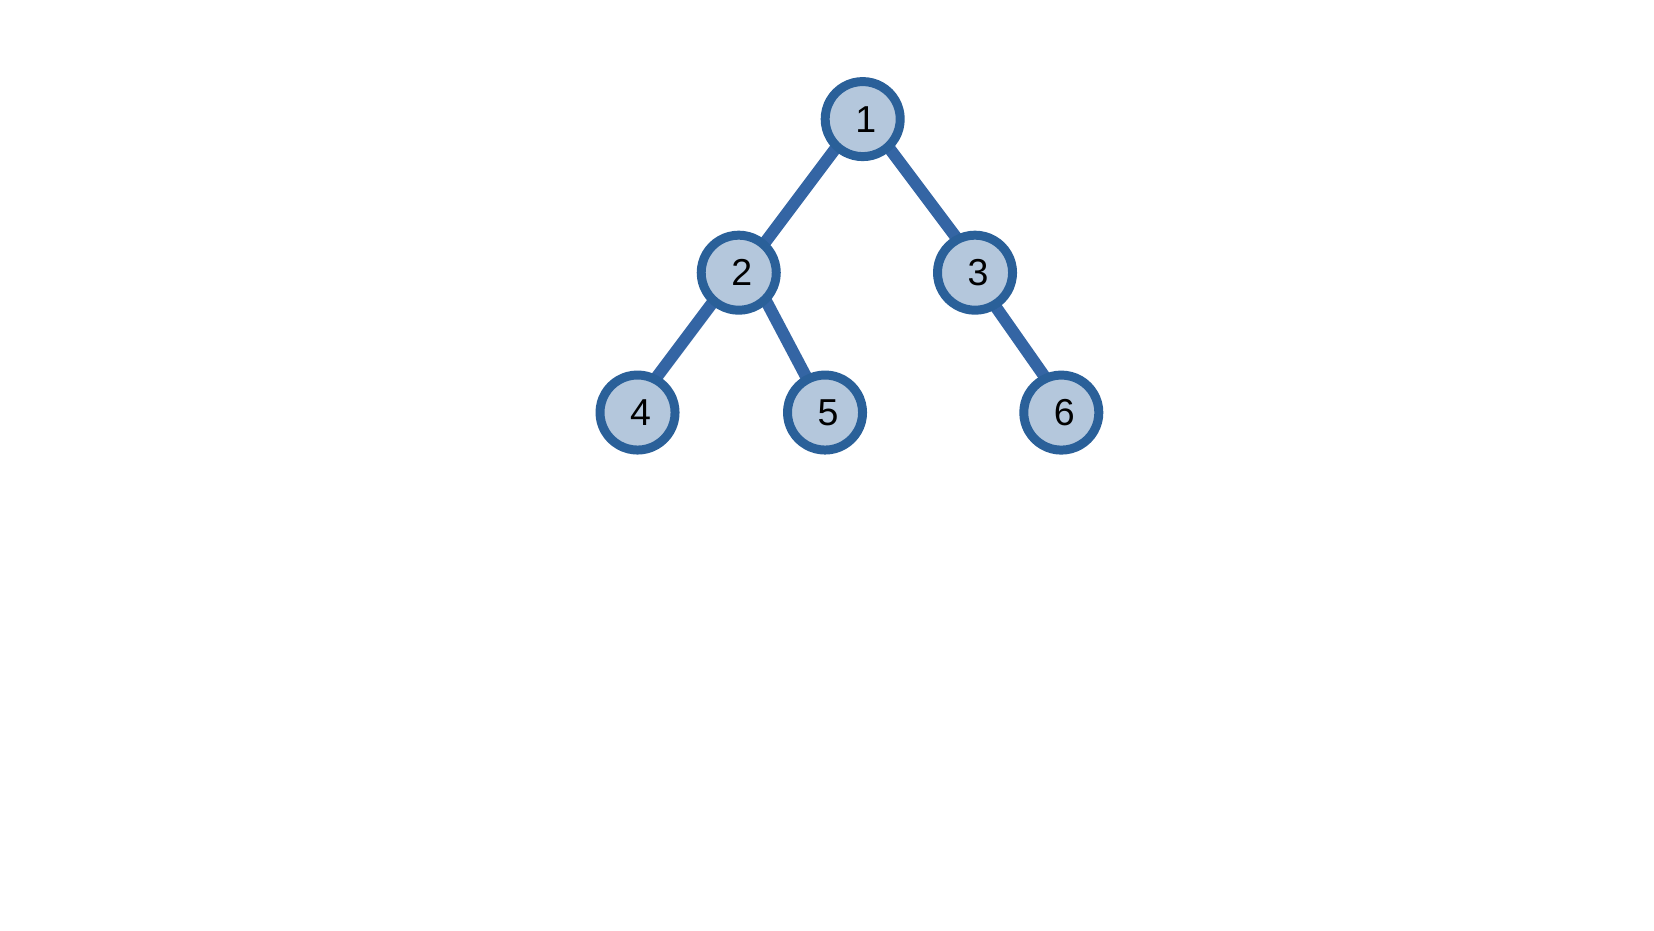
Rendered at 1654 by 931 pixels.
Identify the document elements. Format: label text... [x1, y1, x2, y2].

text_box 2 [701, 235, 777, 311]
text_box 4 [600, 375, 676, 451]
text_box 3 [937, 235, 1013, 311]
text_box 6 [1023, 375, 1099, 451]
text_box 5 [787, 375, 863, 451]
text_box 1 [825, 81, 901, 157]
